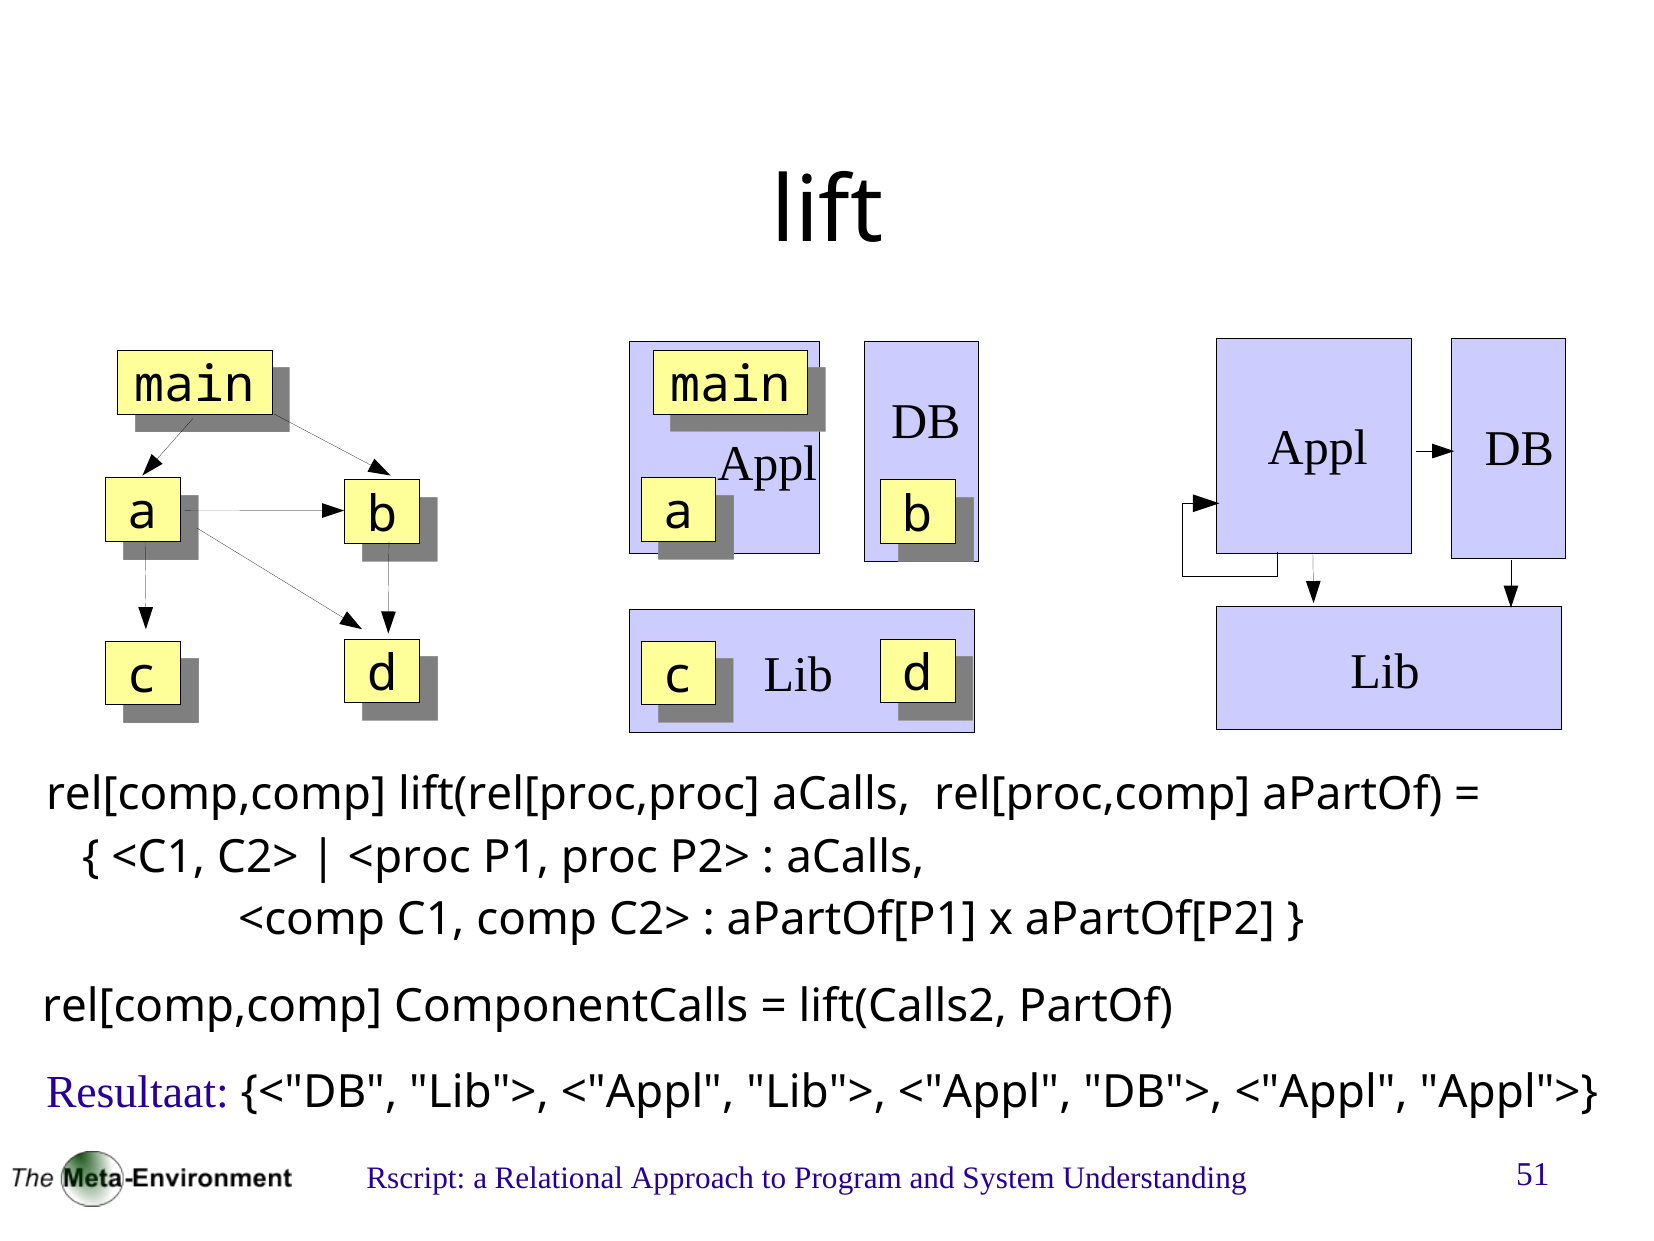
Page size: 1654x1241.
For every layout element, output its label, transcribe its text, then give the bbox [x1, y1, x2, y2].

text_box b [344, 479, 420, 544]
text_box [629, 341, 820, 554]
text_box [1451, 338, 1566, 559]
text_box Resultaat: {<"DB", "Lib">, <"Appl", "Lib">, <"Appl", "DB">, <"Appl", "Appl">} [46, 1058, 1636, 1123]
text_box d [880, 639, 956, 703]
text_box b [880, 479, 956, 544]
text_box a [105, 477, 181, 542]
text_box Lib [763, 646, 834, 708]
text_box [1216, 606, 1562, 730]
text_box c [641, 641, 716, 705]
text_box rel[comp,comp] lift(rel[proc,proc] aCalls, rel[proc,comp] aPartOf) = { <C1, C2> | <proc P1, proc P2> : aCalls, <comp C1, comp C2> : aPartOf[P1] x aPartOf[P2] } [46, 760, 1654, 982]
text_box DB [1484, 421, 1555, 482]
text_box Appl [1267, 419, 1368, 480]
text_box d [344, 639, 420, 703]
text_box main [117, 350, 273, 415]
text_box main [653, 350, 808, 415]
text_box [864, 341, 979, 562]
text_box rel[comp,comp] ComponentCalls = lift(Calls2, PartOf) [42, 972, 1406, 1037]
text_box DB [890, 394, 961, 455]
text_box Lib [1350, 643, 1421, 705]
text_box c [105, 641, 181, 705]
title lift [121, 102, 1534, 311]
picture [12, 1151, 292, 1207]
text_box [1216, 338, 1412, 554]
text_box a [641, 477, 716, 542]
text_box [629, 609, 975, 733]
text_box Appl [717, 435, 818, 497]
